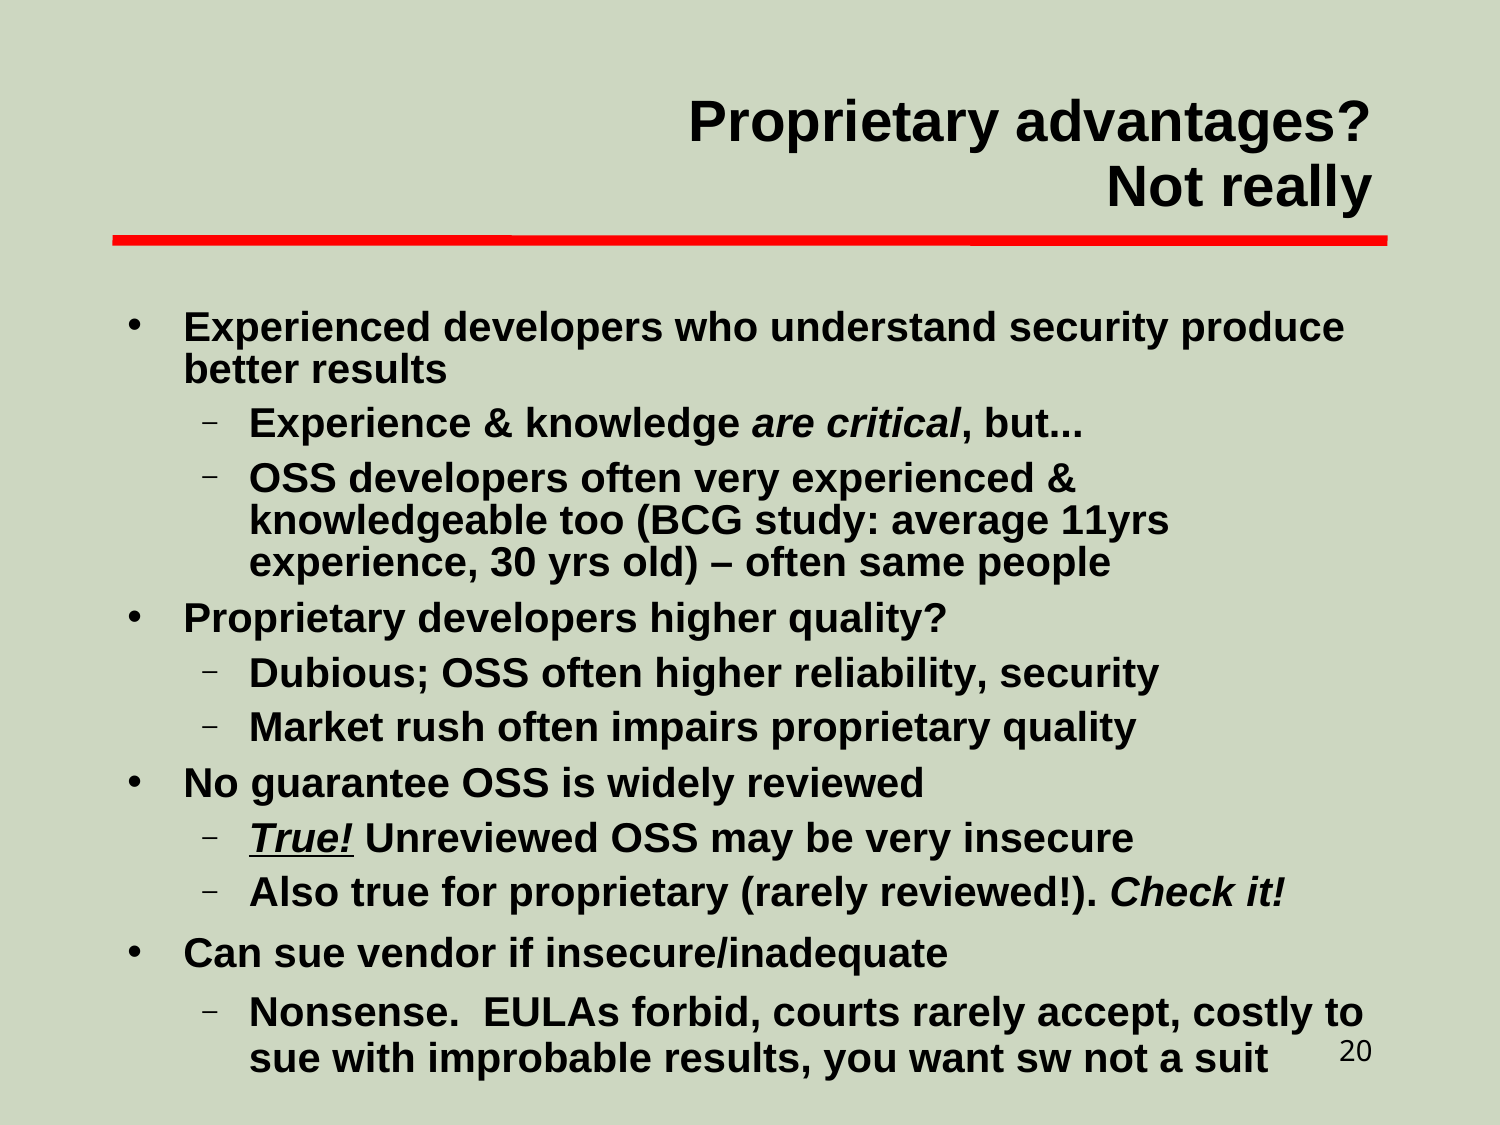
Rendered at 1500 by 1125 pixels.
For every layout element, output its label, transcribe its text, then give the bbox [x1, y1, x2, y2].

list Experienced developers who understand security produce better results Experience & knowledge are critical, but... OSS developers often very experienced & knowledgeable too (BCG study: average 11yrs experience, 30 yrs old) – often same people Proprietary developers higher quality? Dubious; OSS often higher reliability, security Market rush often impairs proprietary quality No guarantee OSS is widely reviewed True! Unreviewed OSS may be very insecure Also true for proprietary (rarely reviewed!). Check it! Can sue vendor if insecure/inadequate Nonsense. EULAs forbid, courts rarely accept, costly to sue with improbable results, you want sw not a suit [112, 299, 1388, 1092]
title Proprietary advantages? Not really [337, 81, 1388, 228]
